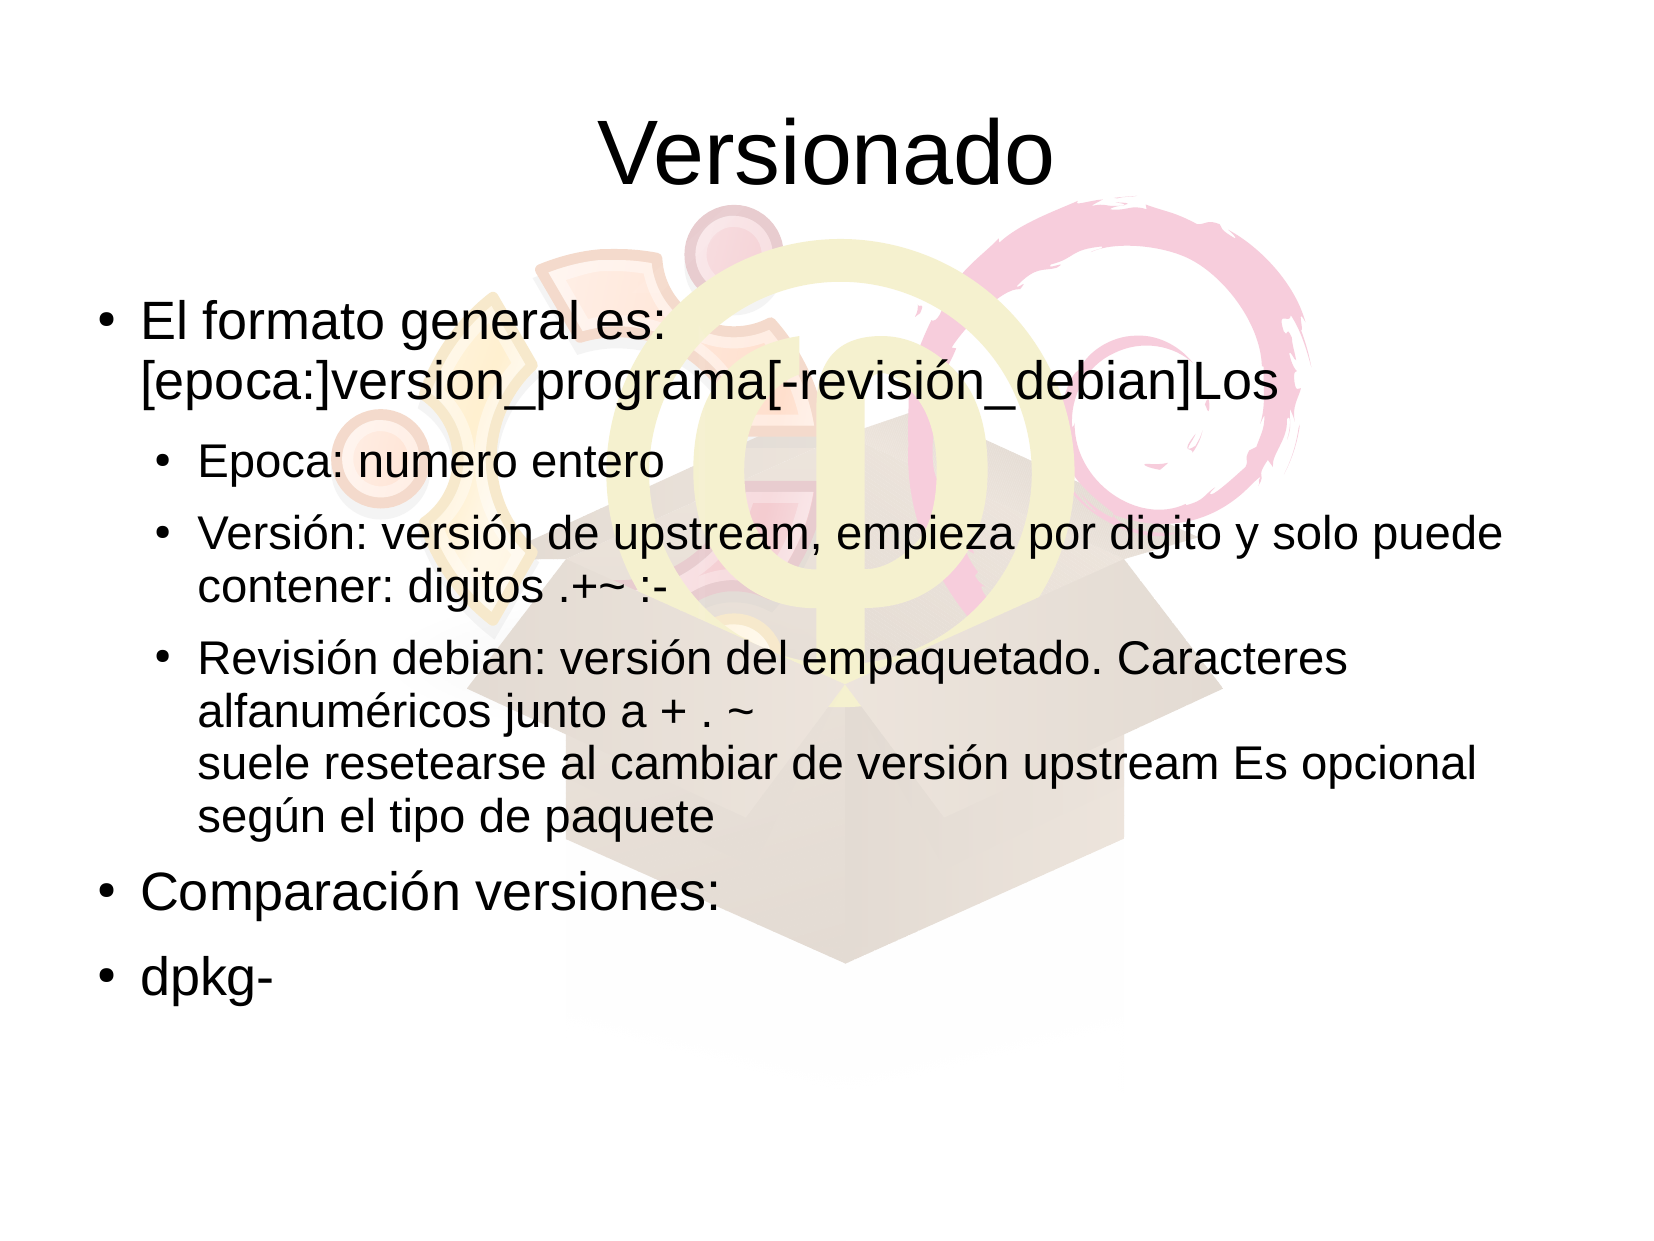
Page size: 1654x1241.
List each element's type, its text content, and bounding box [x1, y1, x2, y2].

title Versionado [82, 49, 1571, 257]
list El formato general es: [epoca:]version_programa[-revisión_debian]Los Epoca: numero entero Versión: versión de upstream, empieza por digito y solo puede contener: digitos .+~ :- Revisión debian: versión del empaquetado. Caracteres alfanuméricos junto a + . ~ suele resetearse al cambiar de versión upstream Es opcional según el tipo de paquete Comparación versiones: dpkg- [82, 290, 1571, 1010]
